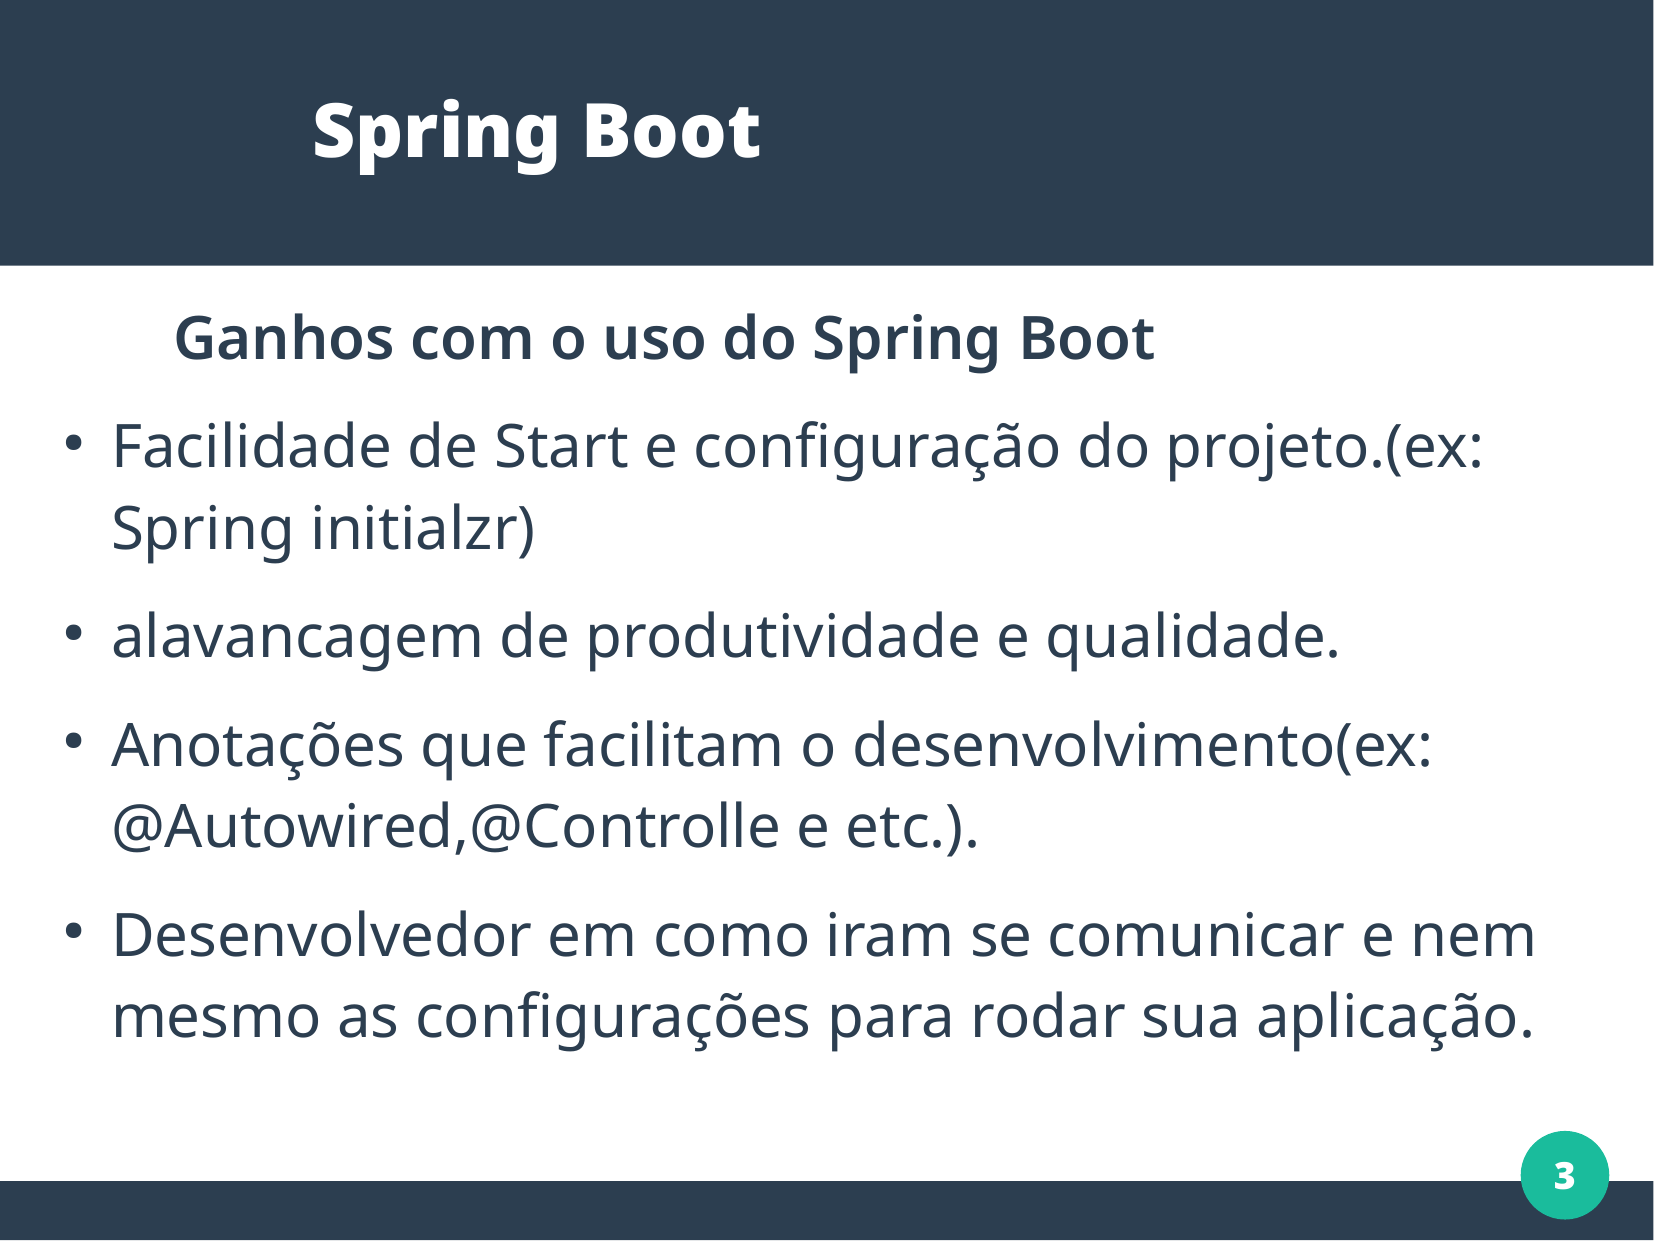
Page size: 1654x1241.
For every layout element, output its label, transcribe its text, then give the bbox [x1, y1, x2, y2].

title Spring Boot [59, 49, 1595, 207]
list Ganhos com o uso do Spring Boot Facilidade de Start e configuração do projeto.(ex: Spring initialzr) alavancagem de produtividade e qualidade. Anotações que facilitam o desenvolvimento(ex: @Autowired,@Controlle e etc.). Desenvolvedor em como iram se comunicar e nem mesmo as configurações para rodar sua aplicação. [47, 295, 1583, 1123]
